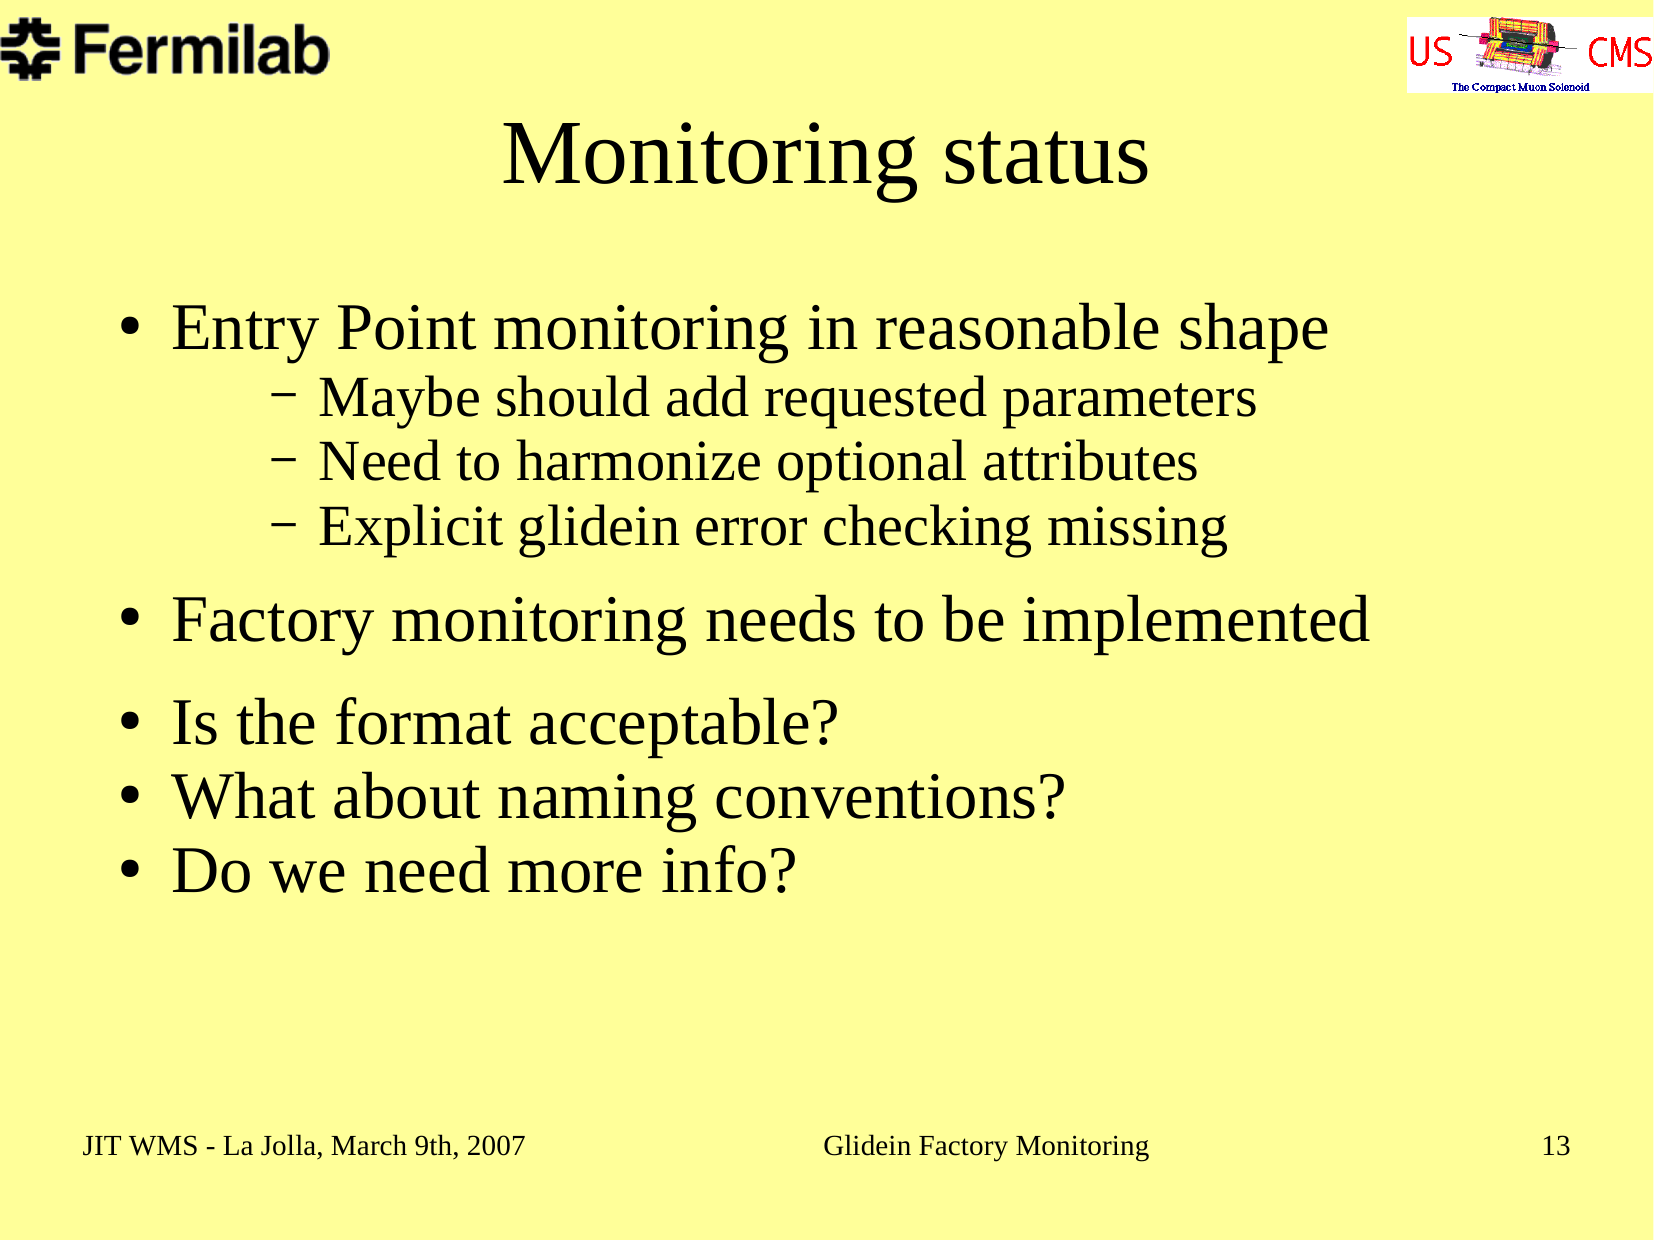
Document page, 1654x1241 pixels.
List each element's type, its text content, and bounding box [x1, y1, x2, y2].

title Monitoring status [82, 49, 1571, 257]
picture [1407, 17, 1654, 93]
picture [0, 17, 330, 81]
list Entry Point monitoring in reasonable shape Maybe should add requested parameters Need to harmonize optional attributes Explicit glidein error checking missing Factory monitoring needs to be implemented Is the format acceptable? What about naming conventions? Do we need more info? [82, 290, 1571, 1109]
